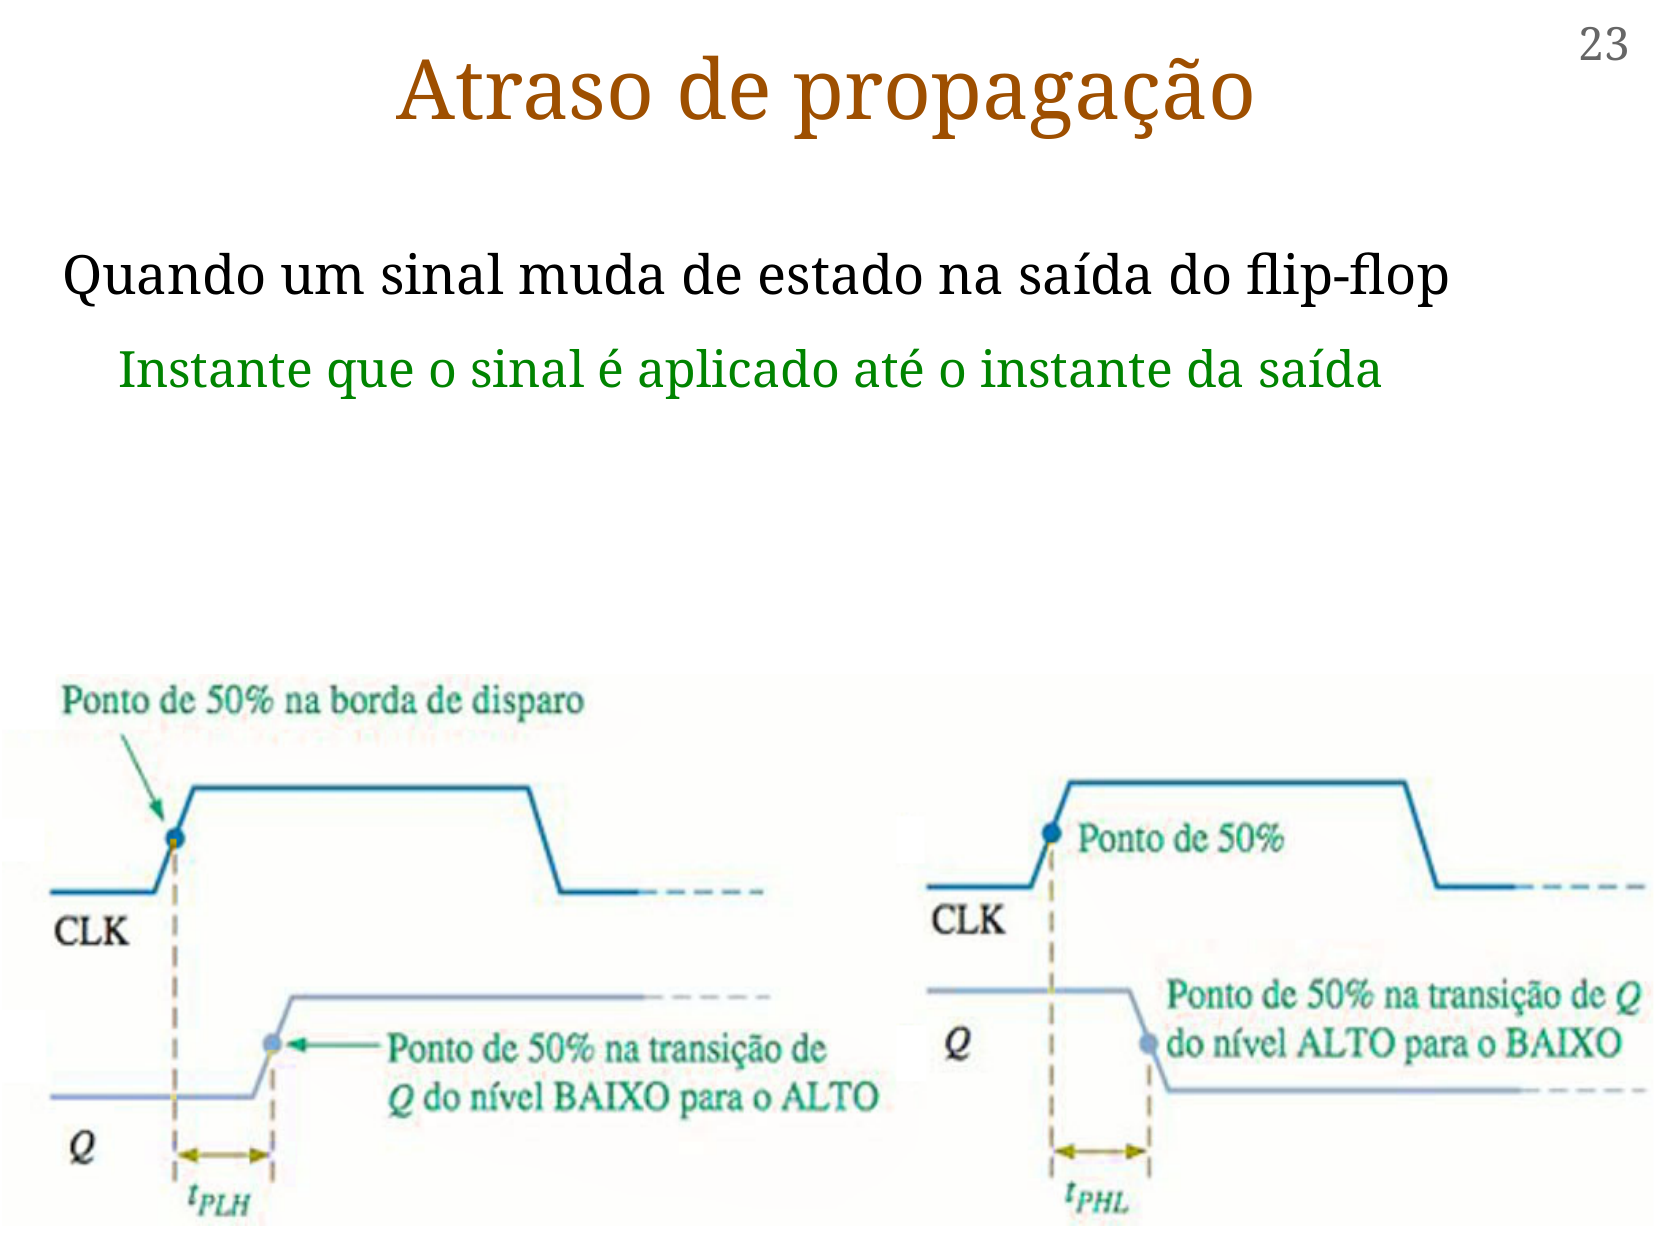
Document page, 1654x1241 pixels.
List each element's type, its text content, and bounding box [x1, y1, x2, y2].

picture [2, 674, 1654, 1226]
title Atraso de propagação [59, 29, 1595, 148]
list Quando um sinal muda de estado na saída do flip-flop Instante que o sinal é aplicado até o instante da saída [59, 236, 1595, 674]
